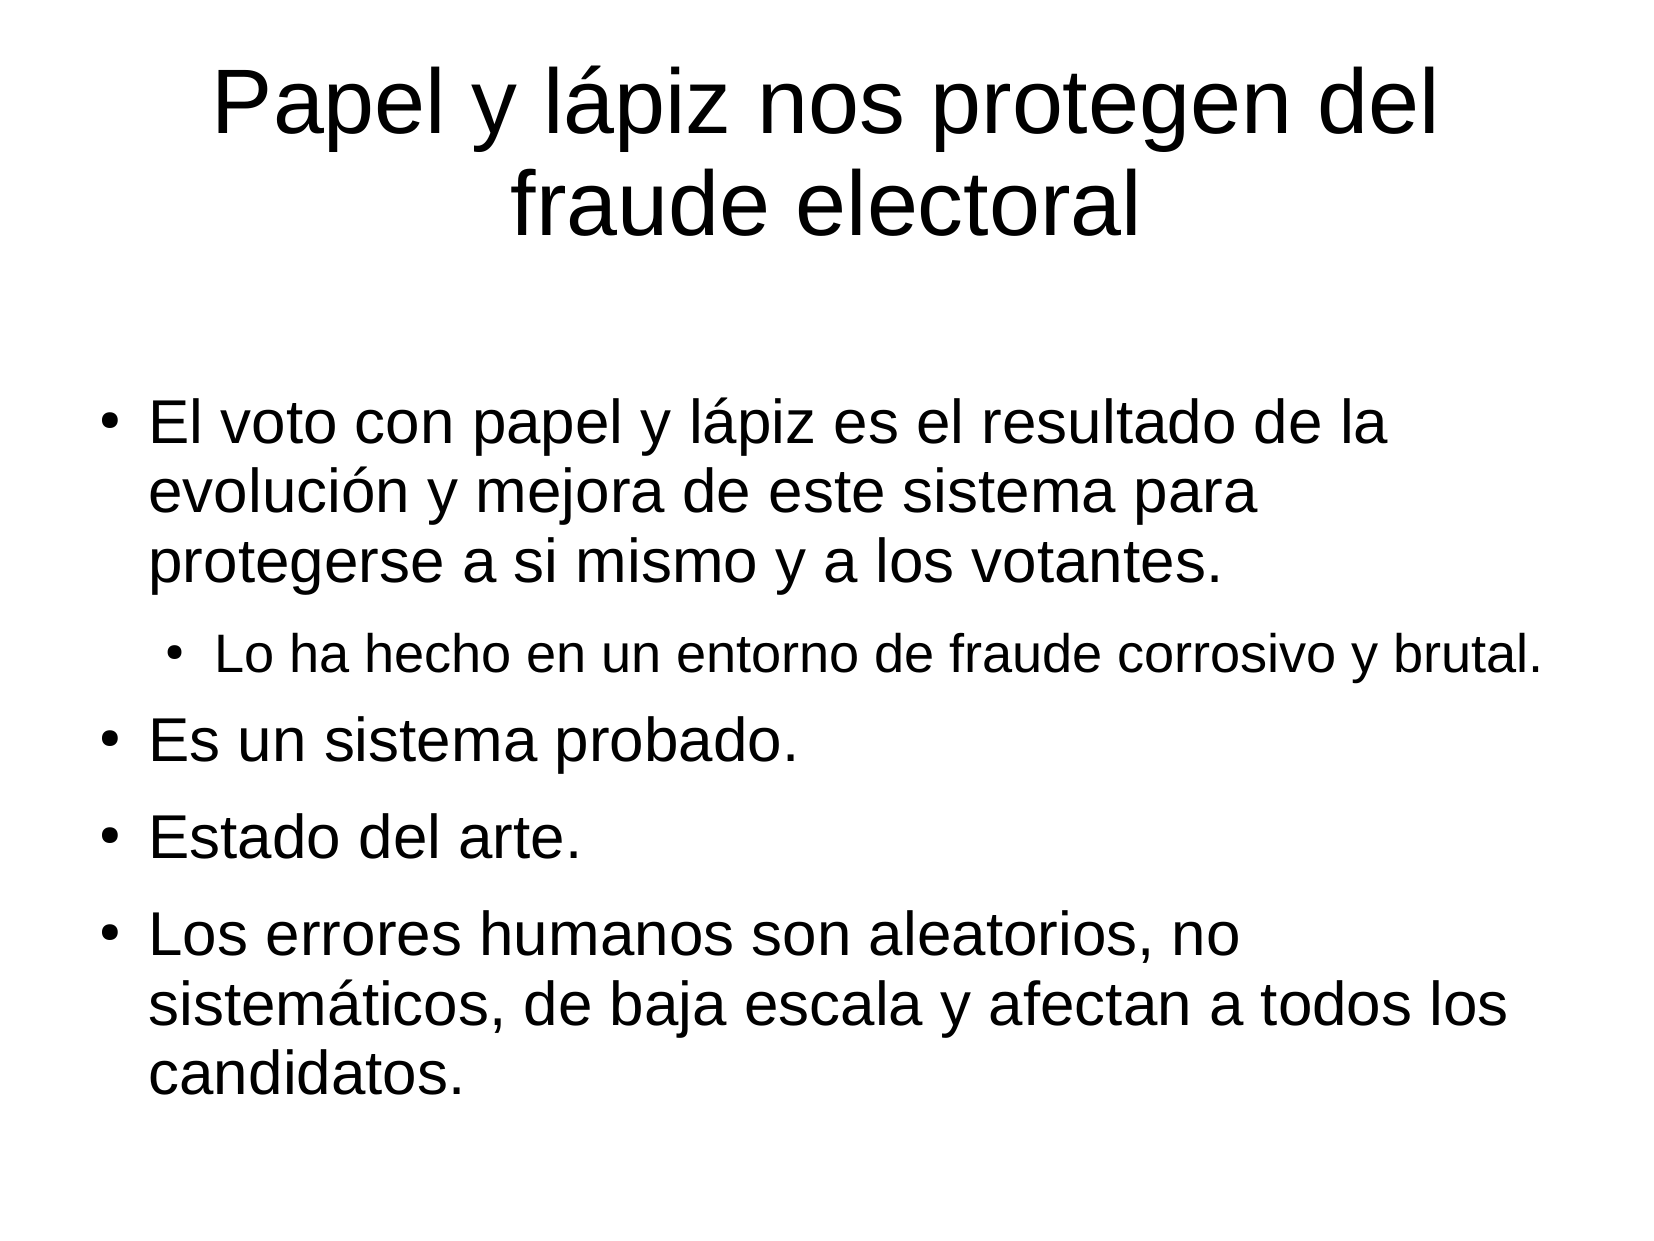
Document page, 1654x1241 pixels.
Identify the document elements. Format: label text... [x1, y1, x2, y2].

title Papel y lápiz nos protegen del fraude electoral [82, 49, 1571, 257]
list El voto con papel y lápiz es el resultado de la evolución y mejora de este sistema para protegerse a si mismo y a los votantes. Lo ha hecho en un entorno de fraude corrosivo y brutal. Es un sistema probado. Estado del arte. Los errores humanos son aleatorios, no sistemáticos, de baja escala y afectan a todos los candidatos. [82, 290, 1571, 1109]
